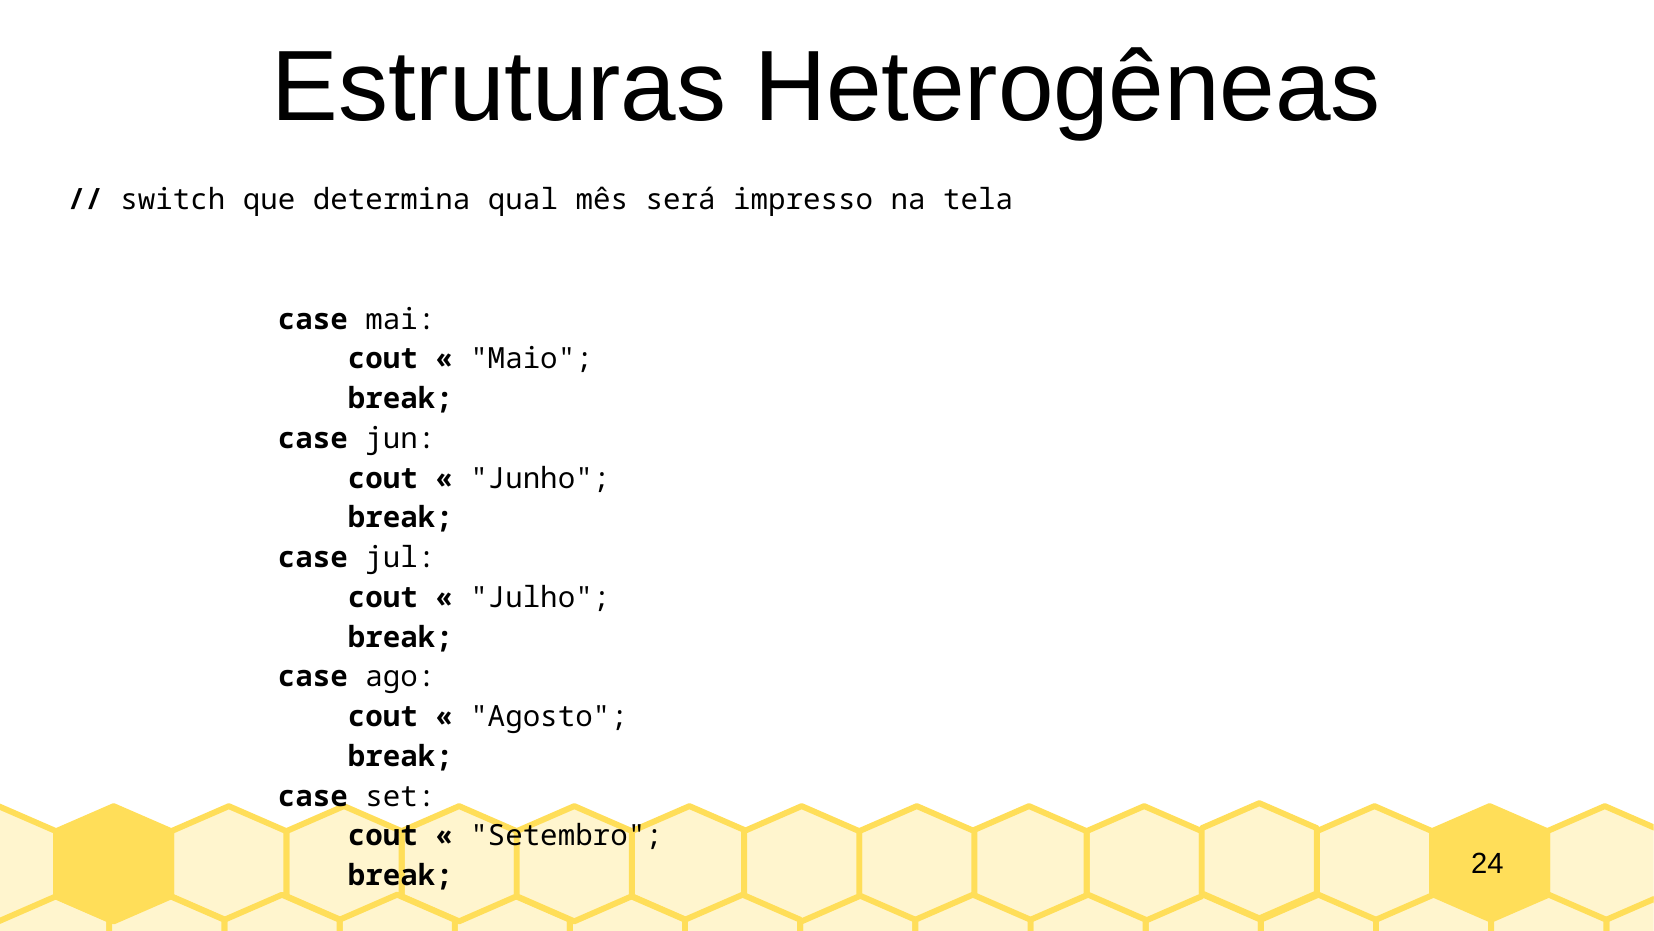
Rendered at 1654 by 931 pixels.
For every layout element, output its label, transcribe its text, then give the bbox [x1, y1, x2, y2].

text_box // switch que determina qual mês será impresso na tela case mai: cout « "Maio"; break; case jun: cout « "Junho"; break; case jul: cout « "Julho"; break; case ago: cout « "Agosto"; break; case set: cout « "Setembro"; break; [17, 171, 1642, 774]
title Estruturas Heterogêneas [29, 11, 1625, 160]
